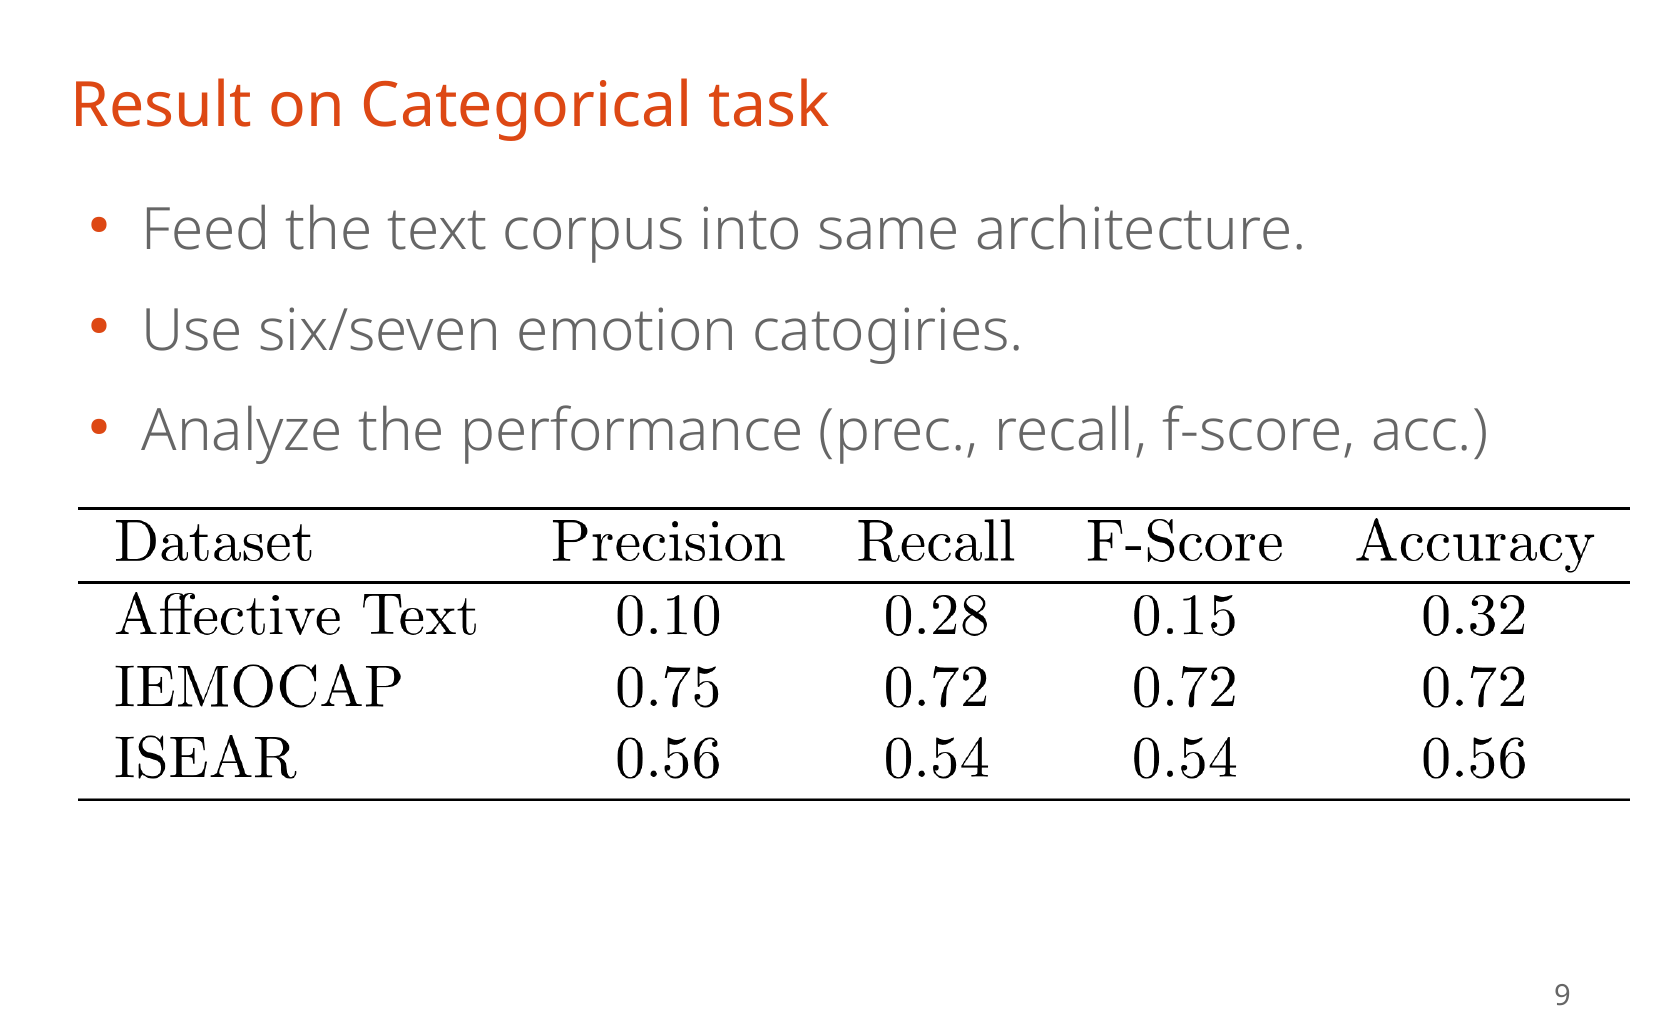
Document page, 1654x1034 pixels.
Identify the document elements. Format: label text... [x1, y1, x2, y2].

list Feed the text corpus into same architecture. Use six/seven emotion catogiries. Analyze the performance (prec., recall, f-score, acc.) [70, 186, 1518, 916]
title Result on Categorical task [70, 49, 1518, 155]
picture [78, 507, 1630, 801]
